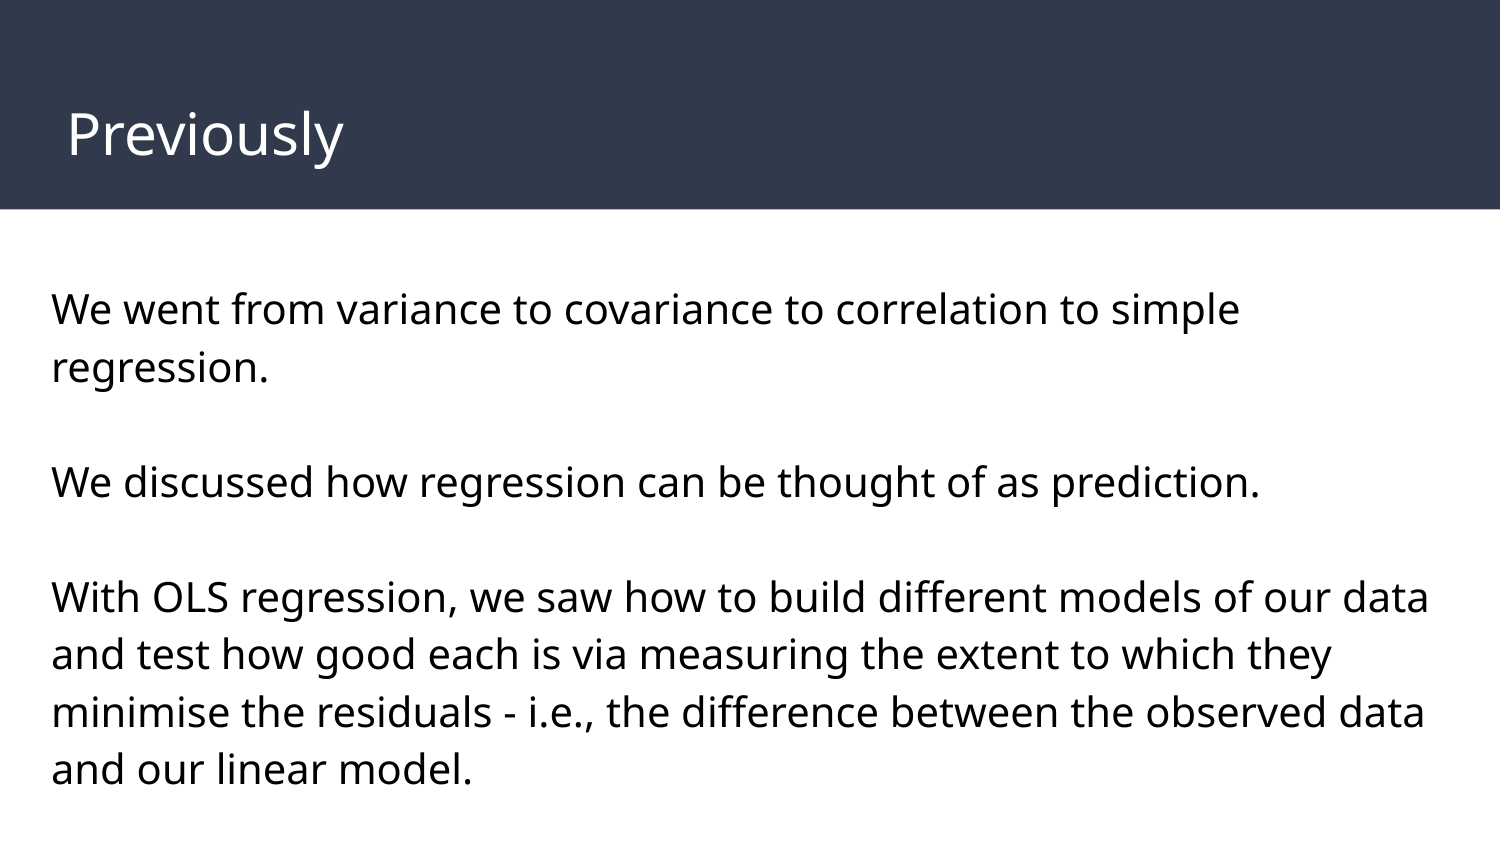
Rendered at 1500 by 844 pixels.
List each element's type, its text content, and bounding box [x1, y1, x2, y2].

title Previously [51, 82, 1449, 185]
text_box We went from variance to covariance to correlation to simple regression. We discussed how regression can be thought of as prediction. With OLS regression, we saw how to build different models of our data and test how good each is via measuring the extent to which they minimise the residuals - i.e., the difference between the observed data and our linear model. [36, 260, 1467, 806]
